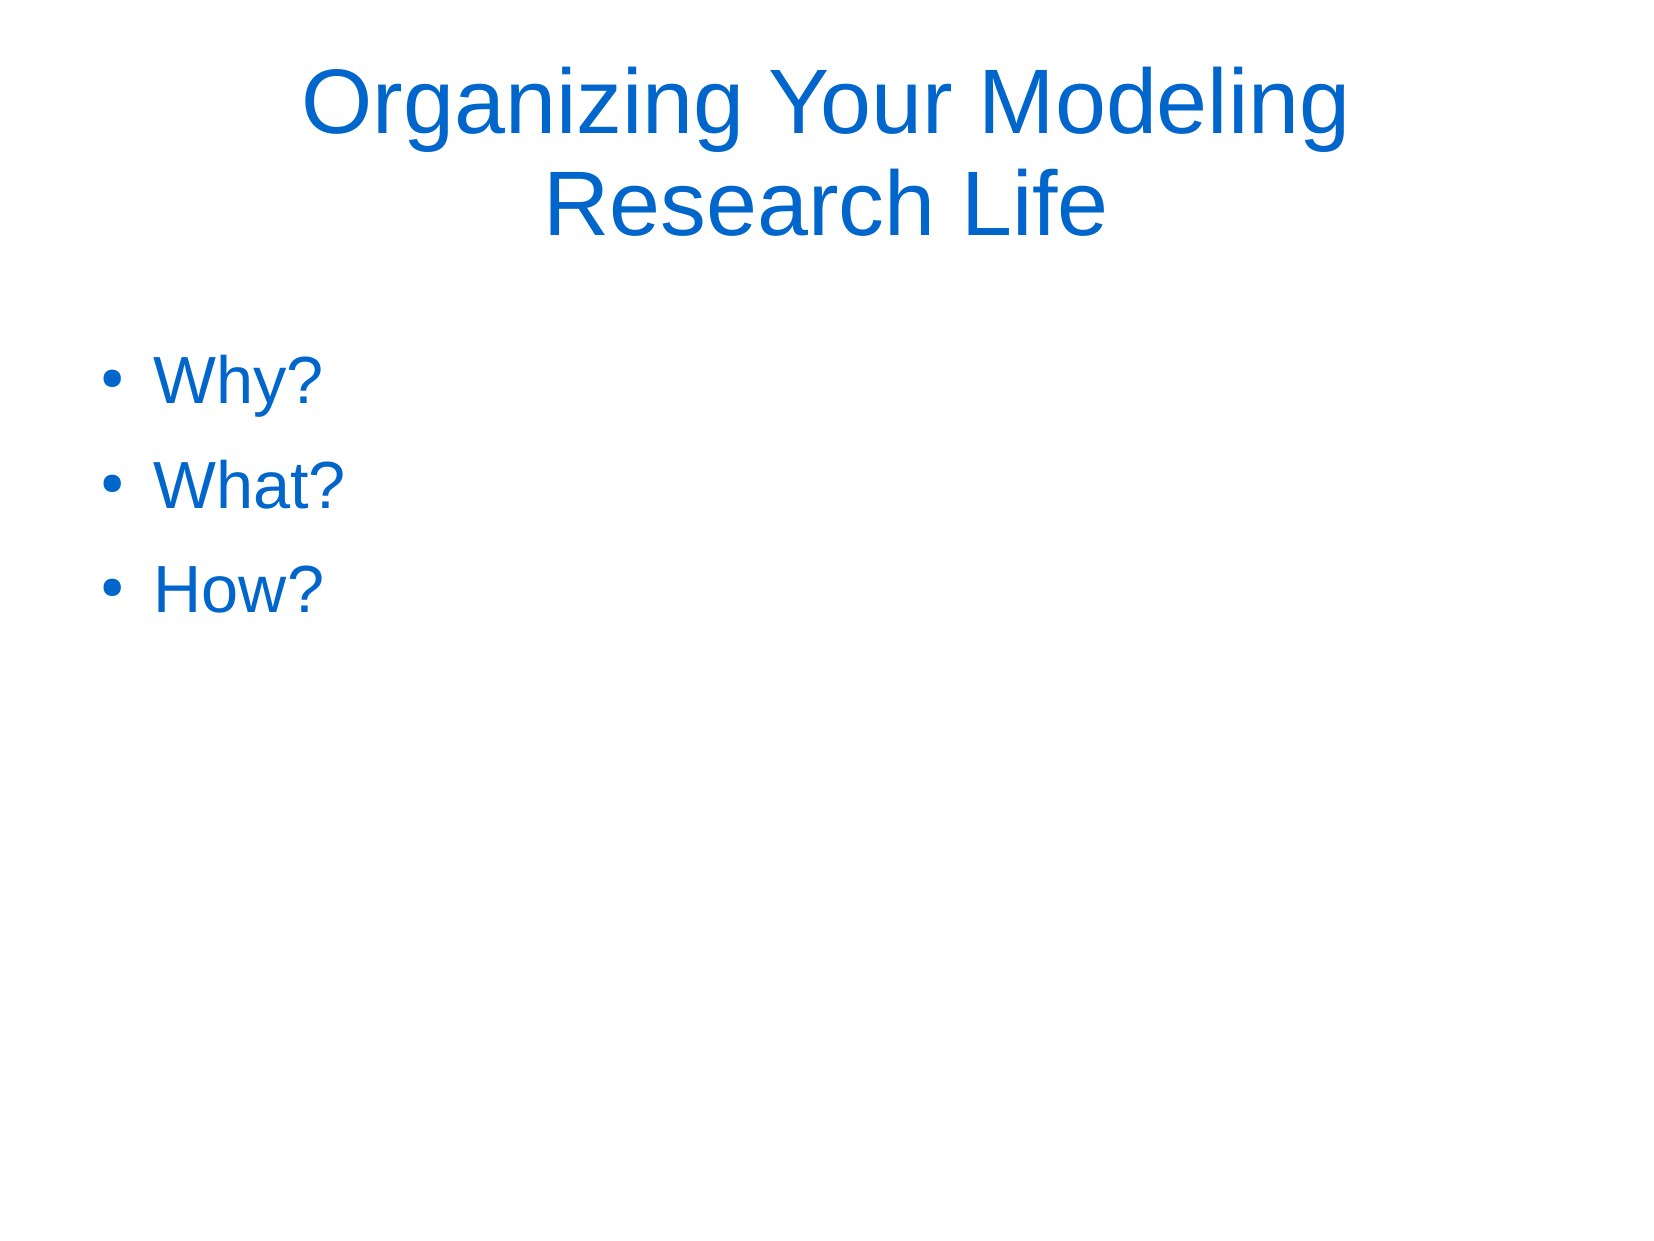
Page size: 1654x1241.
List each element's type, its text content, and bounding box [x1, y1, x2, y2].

title Organizing Your Modeling Research Life [82, 49, 1571, 257]
list Why? What? How? [82, 343, 1571, 1063]
